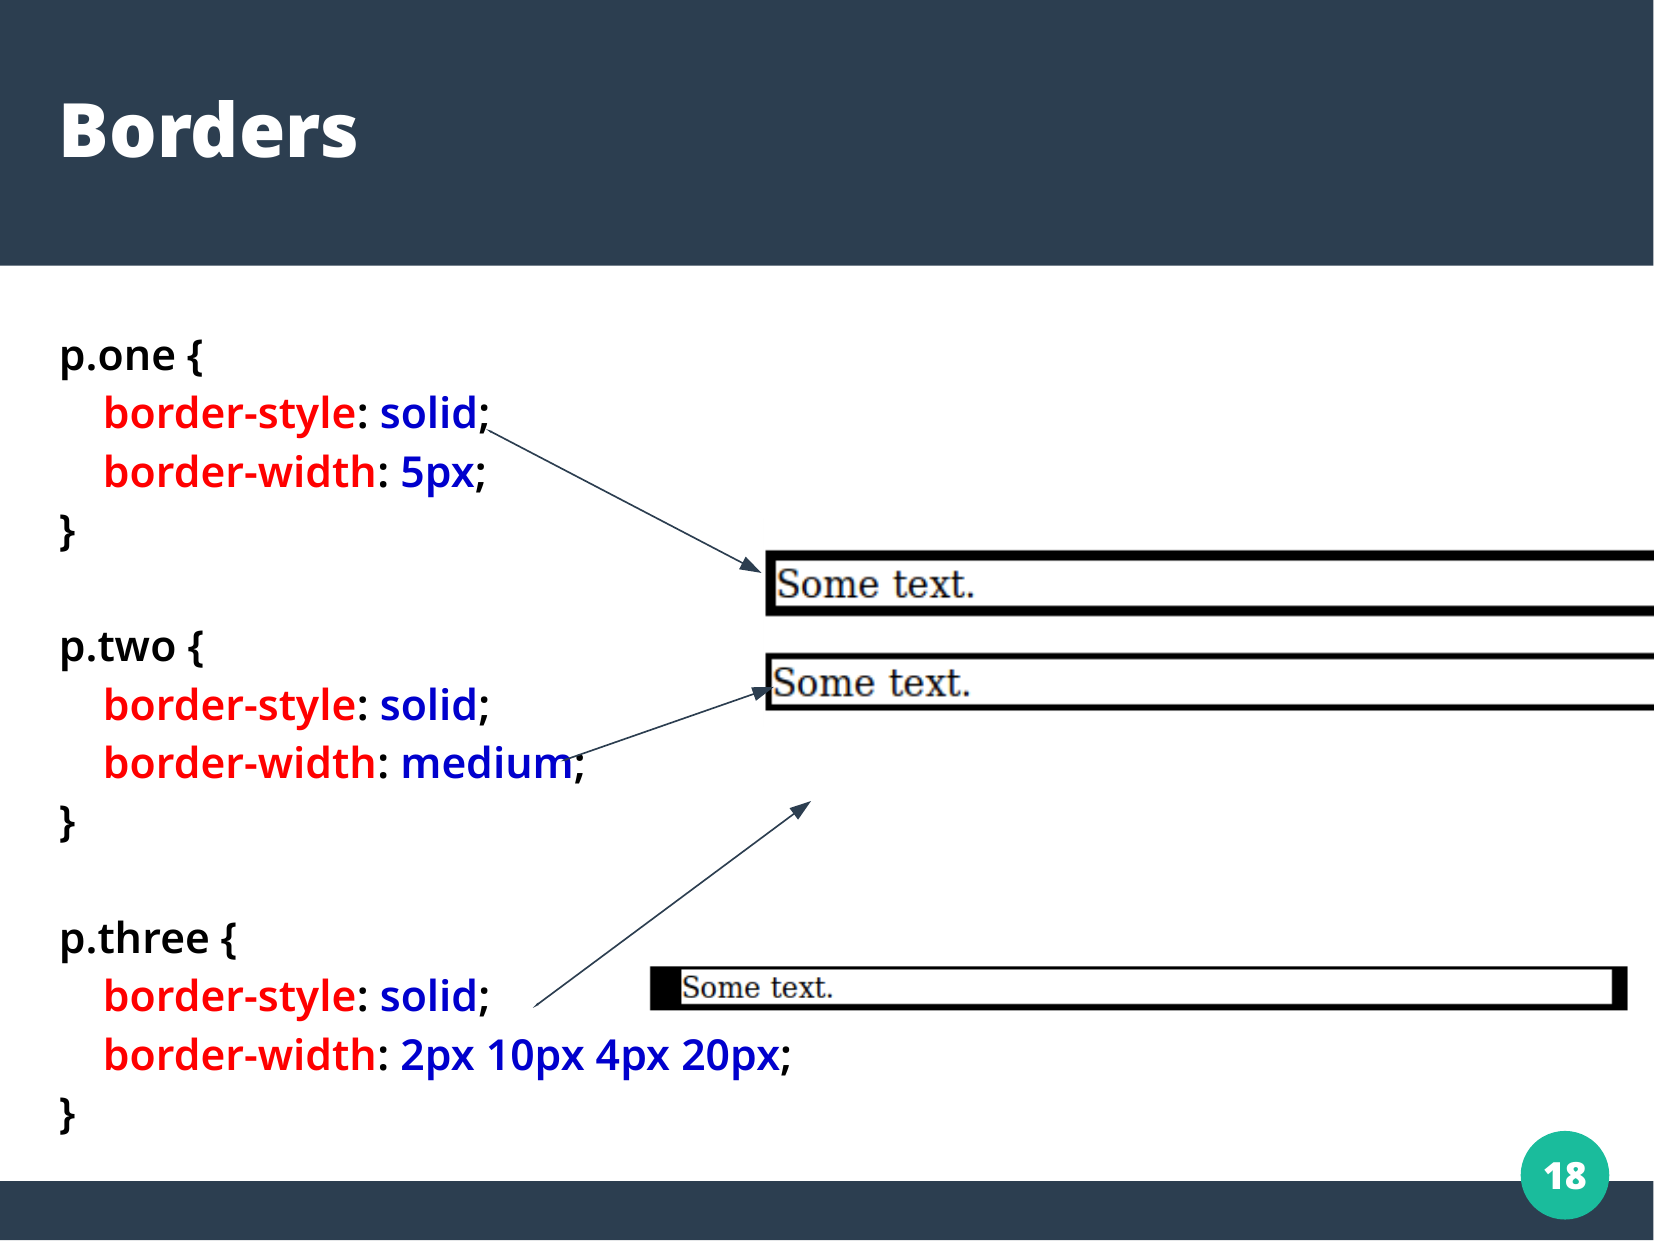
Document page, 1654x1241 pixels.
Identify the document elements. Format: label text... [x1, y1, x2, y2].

picture [762, 518, 1654, 727]
title Borders [59, 49, 1595, 207]
picture [641, 943, 1631, 1031]
list p.one { border-style: solid; border-width: 5px; } p.two { border-style: solid; border-width: medium; } p.three { border-style: solid; border-width: 2px 10px 4px 20px; } [59, 324, 809, 1152]
